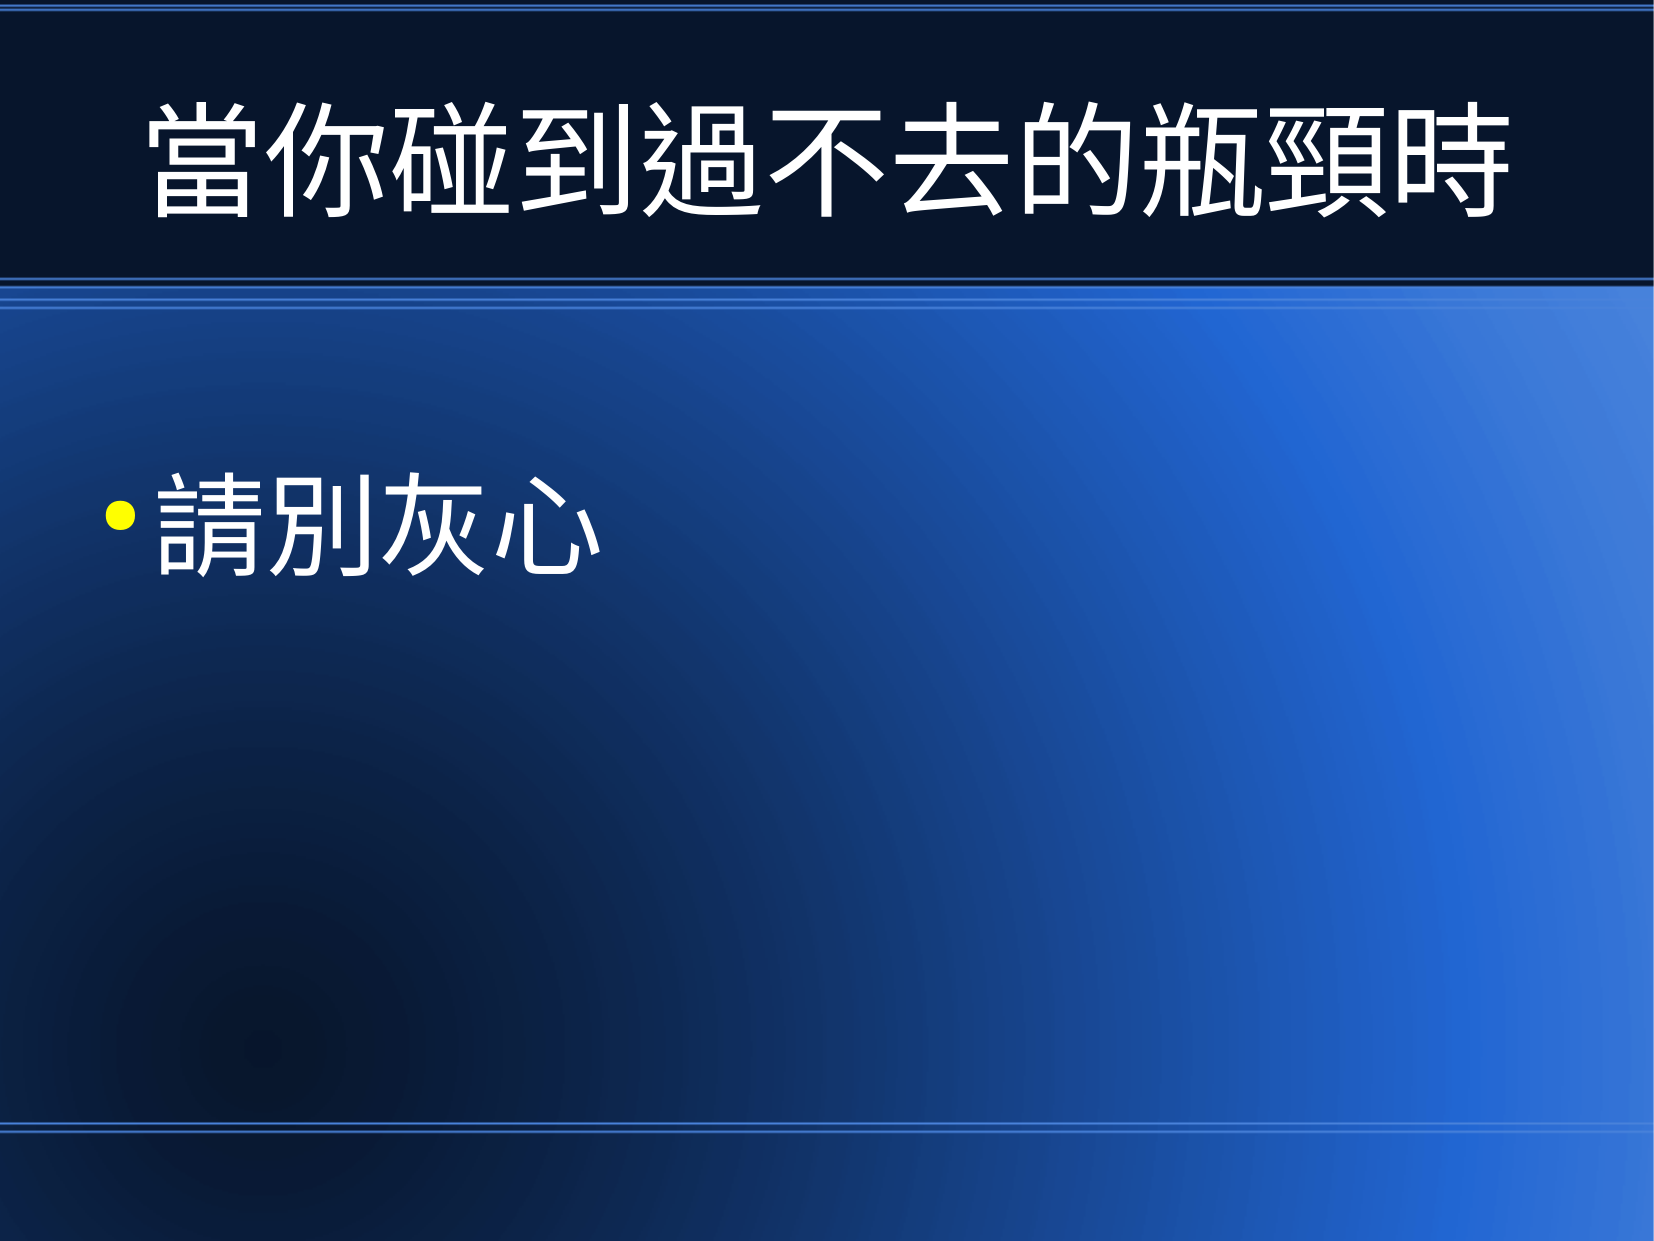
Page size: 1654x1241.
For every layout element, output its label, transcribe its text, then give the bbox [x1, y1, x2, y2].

list 請別灰心 [82, 355, 1571, 1241]
title 當你碰到過不去的瓶頸時 [82, 49, 1571, 257]
picture [0, 0, 1654, 1241]
